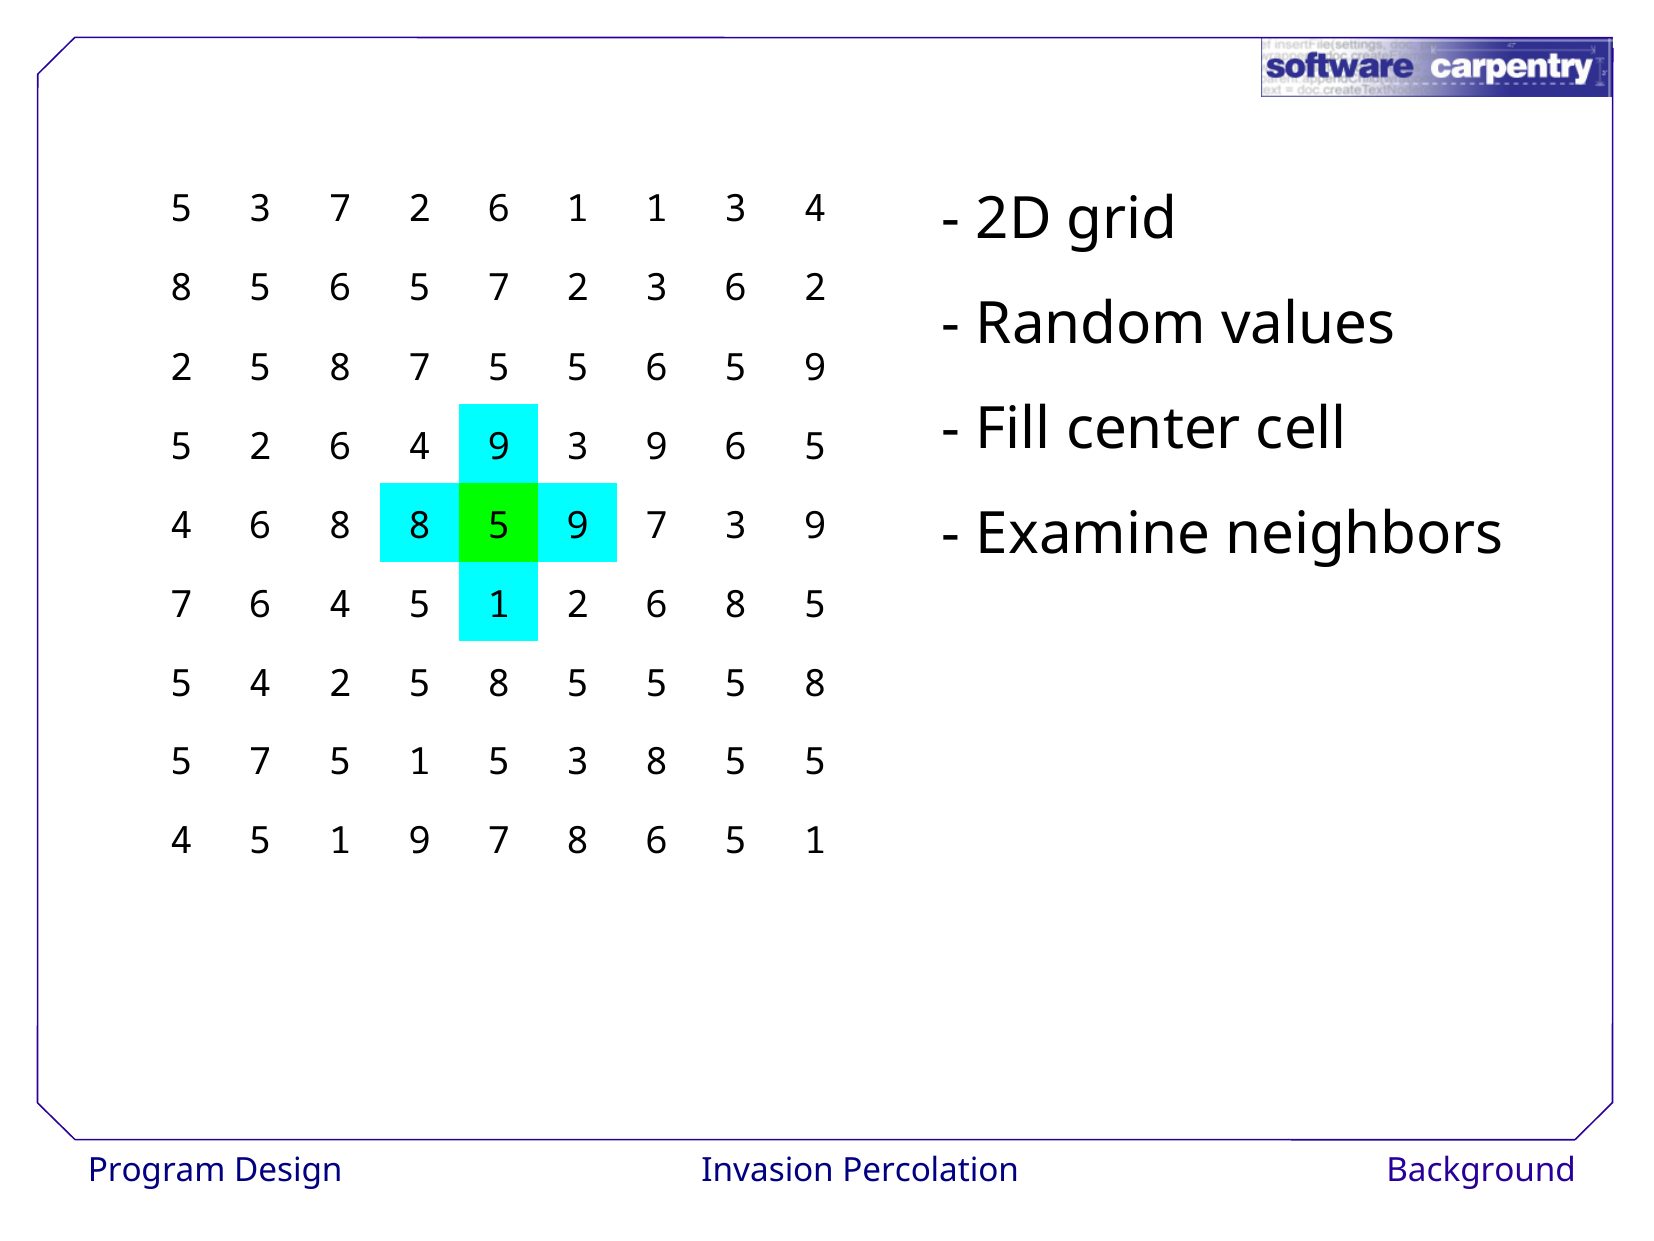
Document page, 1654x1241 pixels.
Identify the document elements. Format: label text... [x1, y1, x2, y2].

table_cell 7 [380, 326, 459, 404]
table_cell 1 [300, 799, 380, 878]
table_cell 6 [617, 799, 696, 878]
table_cell 7 [617, 483, 696, 562]
table_cell 5 [775, 720, 855, 799]
table_cell 4 [142, 799, 221, 878]
table_cell 6 [300, 404, 380, 483]
table_cell 9 [775, 483, 855, 562]
table_header 5 [142, 166, 221, 245]
table_cell 9 [380, 799, 459, 878]
table_cell 4 [221, 641, 300, 720]
table_cell 6 [696, 245, 775, 326]
table_cell 5 [380, 245, 459, 326]
table_cell 5 [617, 641, 696, 720]
table_cell 8 [538, 799, 617, 878]
table_cell 5 [538, 326, 617, 404]
table_cell 8 [775, 641, 855, 720]
table_cell 8 [142, 245, 221, 326]
table_header 2 [380, 166, 459, 245]
table_cell 9 [459, 404, 538, 483]
table_cell 5 [775, 562, 855, 641]
table_cell 8 [459, 641, 538, 720]
table_cell 3 [538, 404, 617, 483]
table_cell 5 [142, 720, 221, 799]
table_cell 1 [775, 799, 855, 878]
table_cell 8 [300, 483, 380, 562]
table_cell 8 [696, 562, 775, 641]
table_cell 1 [380, 720, 459, 799]
table_cell 5 [142, 641, 221, 720]
table_cell 2 [142, 326, 221, 404]
table_cell 6 [617, 326, 696, 404]
table_cell 5 [459, 483, 538, 562]
table_cell 3 [538, 720, 617, 799]
table_header 4 [775, 166, 855, 245]
table_header 1 [617, 166, 696, 245]
table_cell 9 [775, 326, 855, 404]
table_cell 5 [696, 799, 775, 878]
table_cell 5 [221, 799, 300, 878]
table_cell 8 [300, 326, 380, 404]
table_cell 7 [459, 799, 538, 878]
table_cell 5 [459, 326, 538, 404]
table_cell 5 [221, 326, 300, 404]
table_cell 5 [459, 720, 538, 799]
text_box - 2D grid - Random values - Fill center cell - Examine neighbors [927, 137, 1519, 574]
table_cell 2 [775, 245, 855, 326]
table_cell 5 [300, 720, 380, 799]
table_cell 5 [380, 641, 459, 720]
table_header 7 [300, 166, 380, 245]
table_header 3 [696, 166, 775, 245]
table_cell 3 [696, 483, 775, 562]
table_cell 5 [142, 404, 221, 483]
table_header 6 [459, 166, 538, 245]
table_cell 9 [538, 483, 617, 562]
table_cell 5 [538, 641, 617, 720]
table_cell 3 [617, 245, 696, 326]
table_cell 6 [221, 562, 300, 641]
table_cell 7 [142, 562, 221, 641]
table_cell 7 [221, 720, 300, 799]
table_cell 2 [538, 245, 617, 326]
table_cell 6 [221, 483, 300, 562]
table_cell 1 [459, 562, 538, 641]
table_cell 8 [380, 483, 459, 562]
table_cell 2 [300, 641, 380, 720]
table_cell 5 [696, 641, 775, 720]
table_header 3 [221, 166, 300, 245]
table_cell 5 [380, 562, 459, 641]
table_cell 9 [617, 404, 696, 483]
table_cell 2 [538, 562, 617, 641]
table_cell 4 [142, 483, 221, 562]
table_cell 7 [459, 245, 538, 326]
table_cell 5 [221, 245, 300, 326]
table_header 1 [538, 166, 617, 245]
table_cell 6 [617, 562, 696, 641]
table_cell 2 [221, 404, 300, 483]
table_cell 6 [696, 404, 775, 483]
table_cell 6 [300, 245, 380, 326]
picture [1261, 39, 1613, 97]
table_cell 5 [775, 404, 855, 483]
table_cell 4 [300, 562, 380, 641]
table_cell 5 [696, 326, 775, 404]
table_cell 8 [617, 720, 696, 799]
table_cell 4 [380, 404, 459, 483]
table_cell 5 [696, 720, 775, 799]
